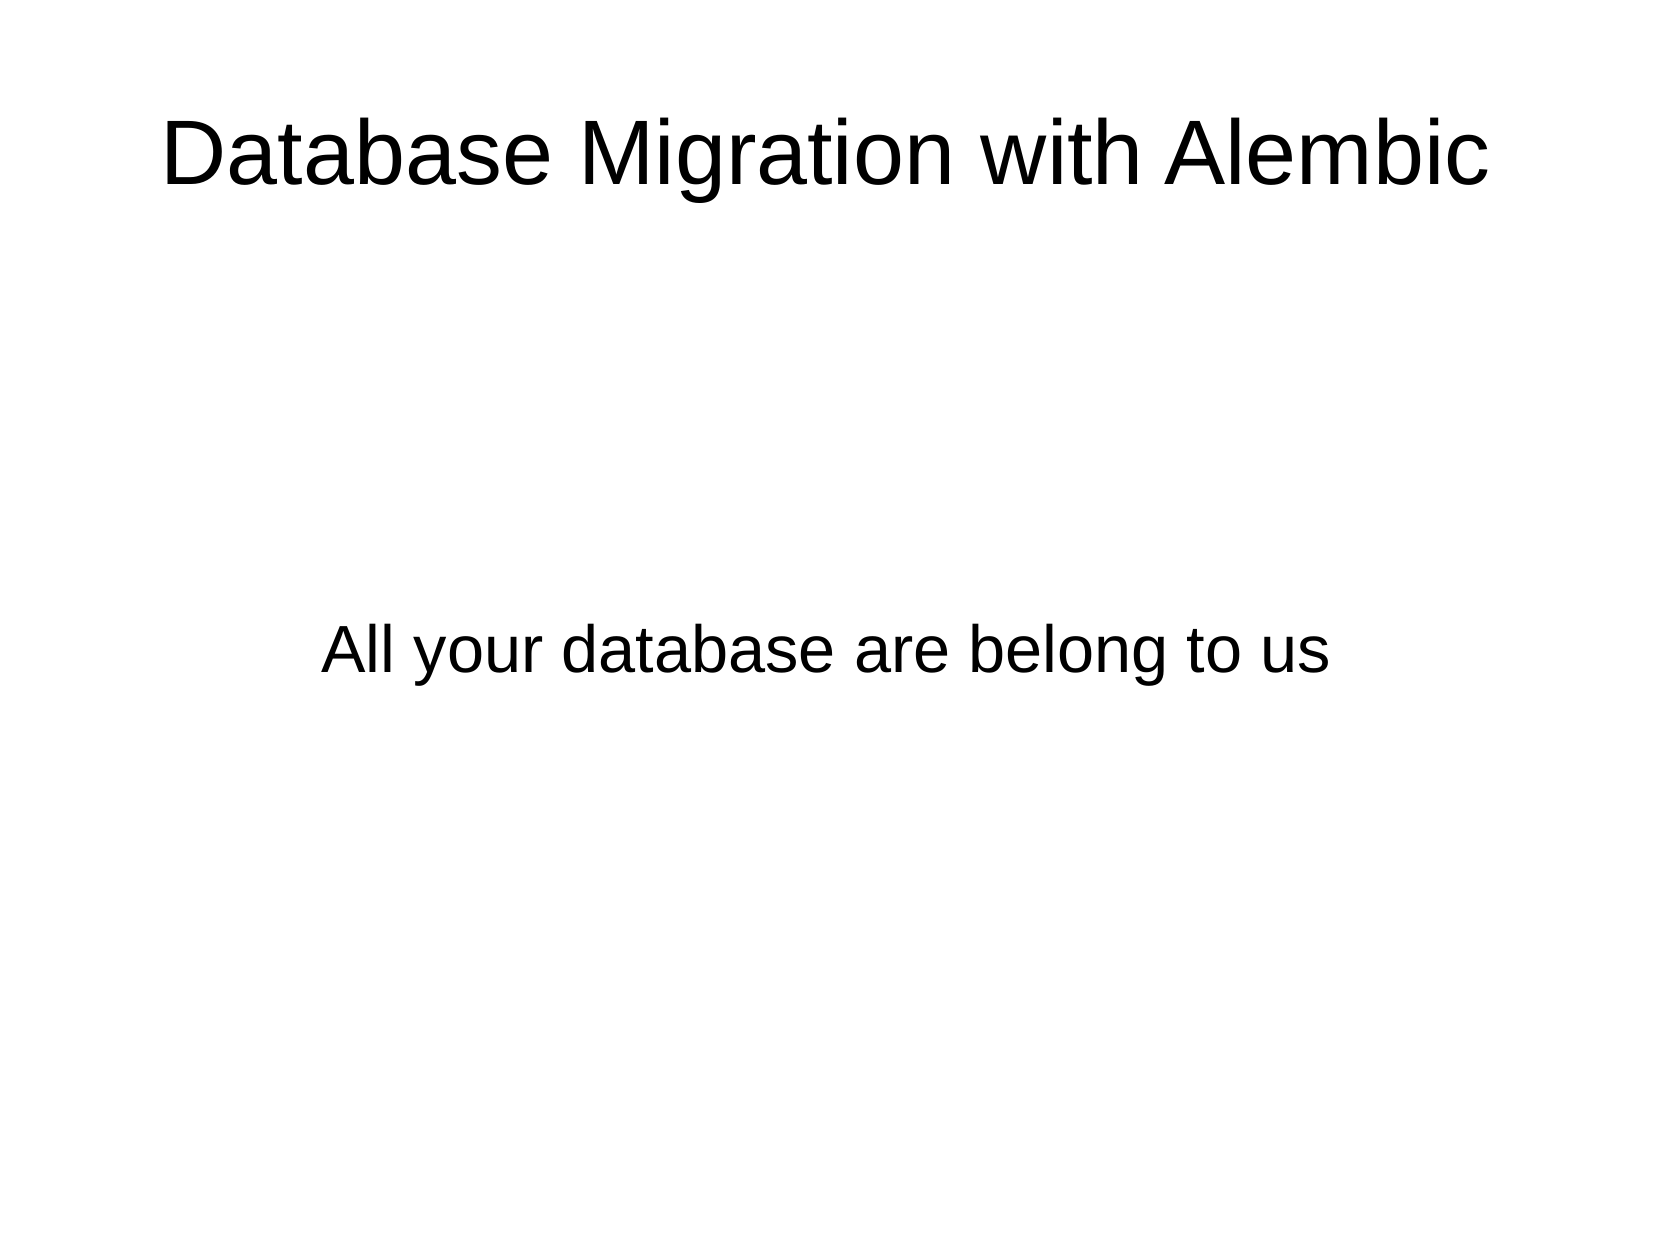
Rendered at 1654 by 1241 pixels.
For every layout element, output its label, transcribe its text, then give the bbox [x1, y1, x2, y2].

title Database Migration with Alembic [82, 49, 1571, 257]
subtitle All your database are belong to us [82, 290, 1571, 1010]
